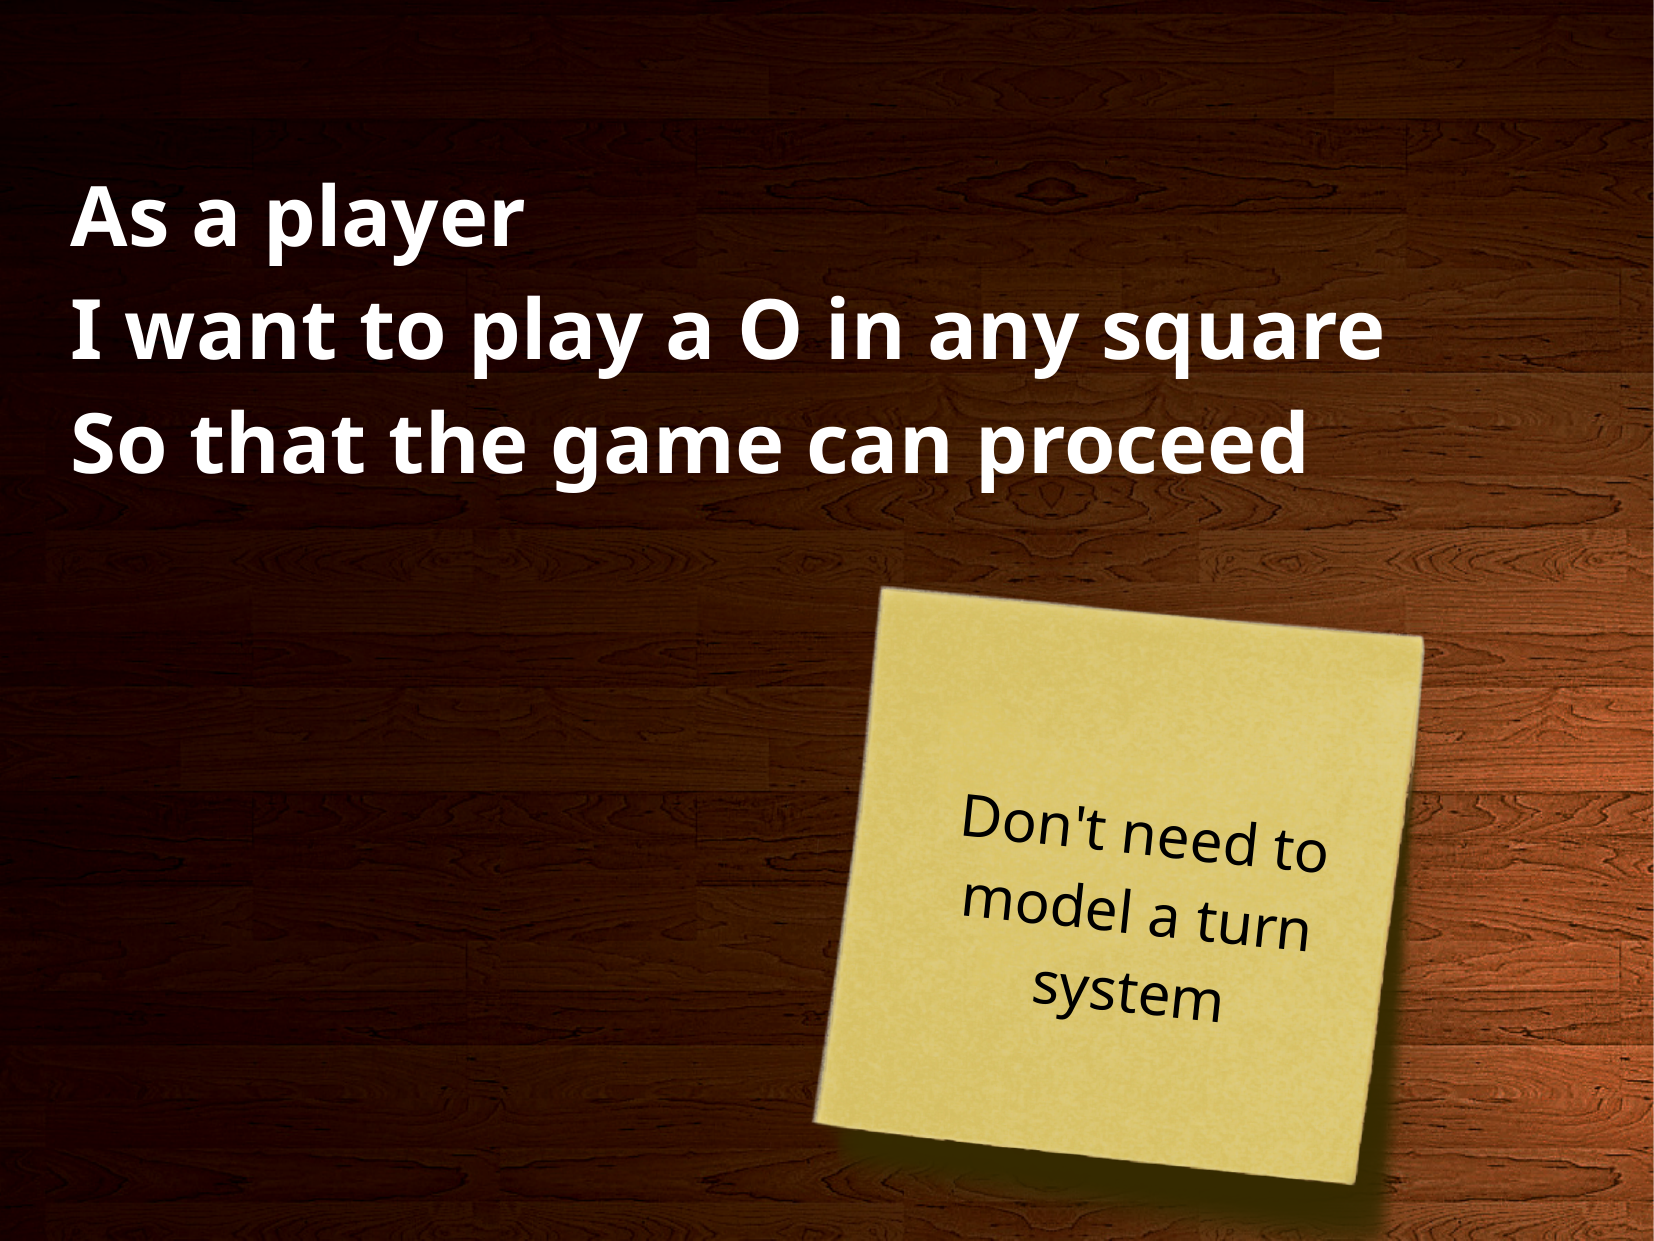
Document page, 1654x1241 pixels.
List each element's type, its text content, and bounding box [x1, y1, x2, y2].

title As a player I want to play a O in any square So that the game can proceed [70, 187, 1619, 468]
picture [0, 0, 1654, 1241]
subtitle Don't need to model a turn system [862, 590, 1413, 1233]
